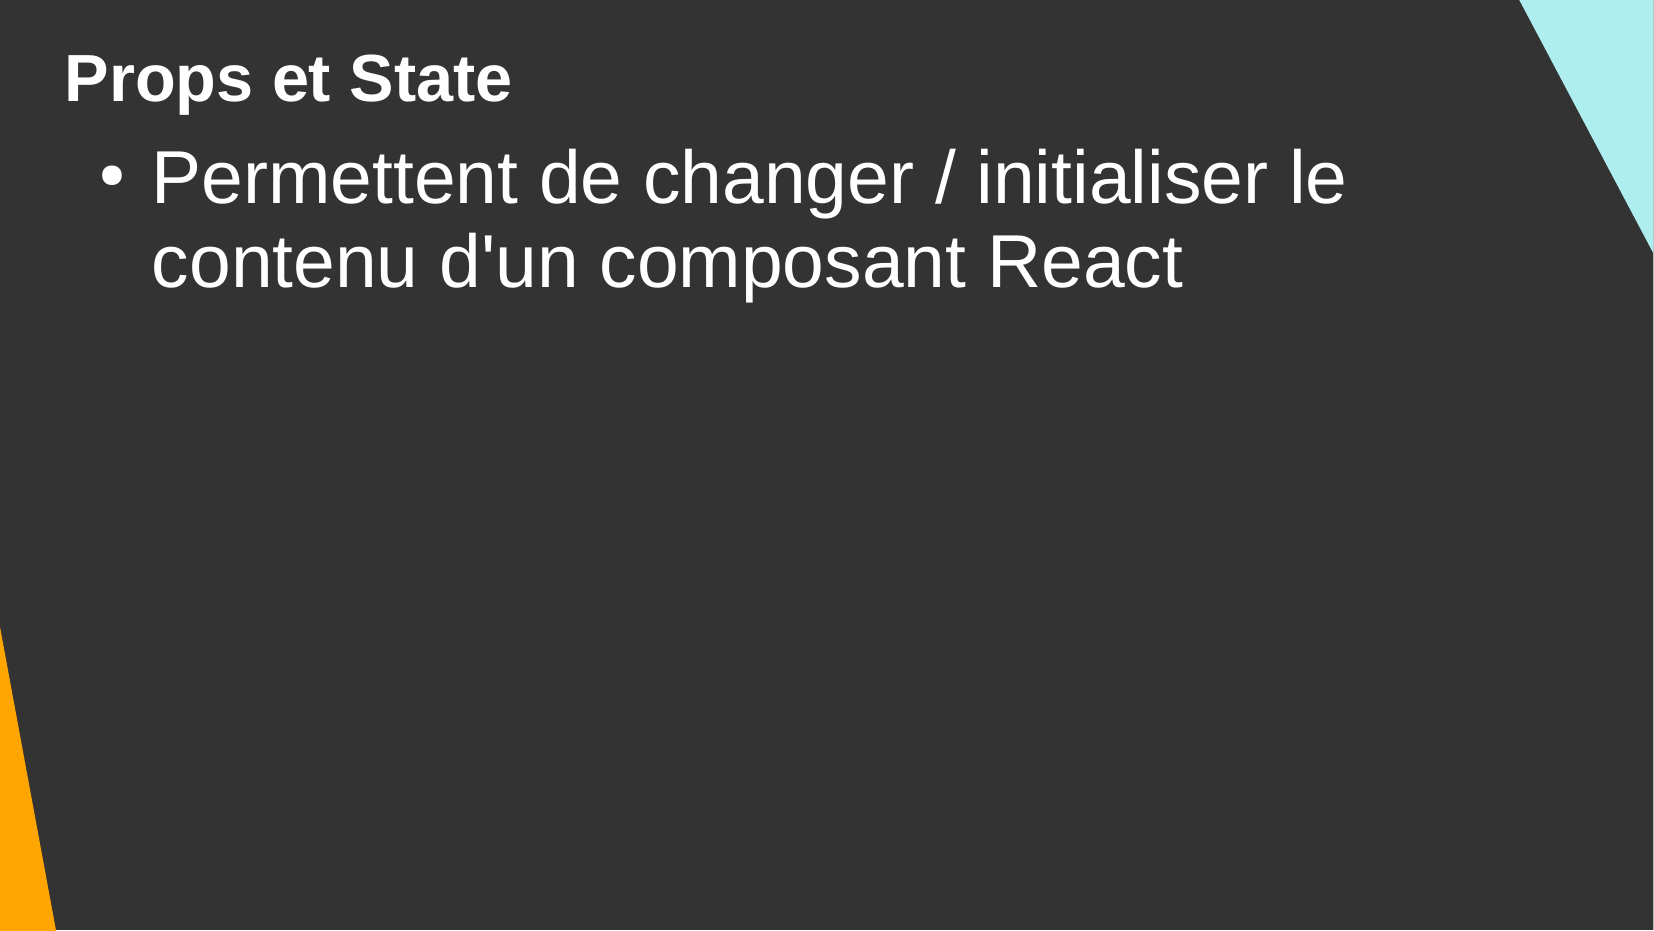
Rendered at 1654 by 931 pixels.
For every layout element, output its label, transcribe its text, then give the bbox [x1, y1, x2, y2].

text_box [0, 626, 57, 931]
title Props et State [64, 40, 1635, 119]
text_box [1519, 0, 1654, 255]
list Permettent de changer / initialiser le contenu d'un composant React [80, 135, 1620, 745]
